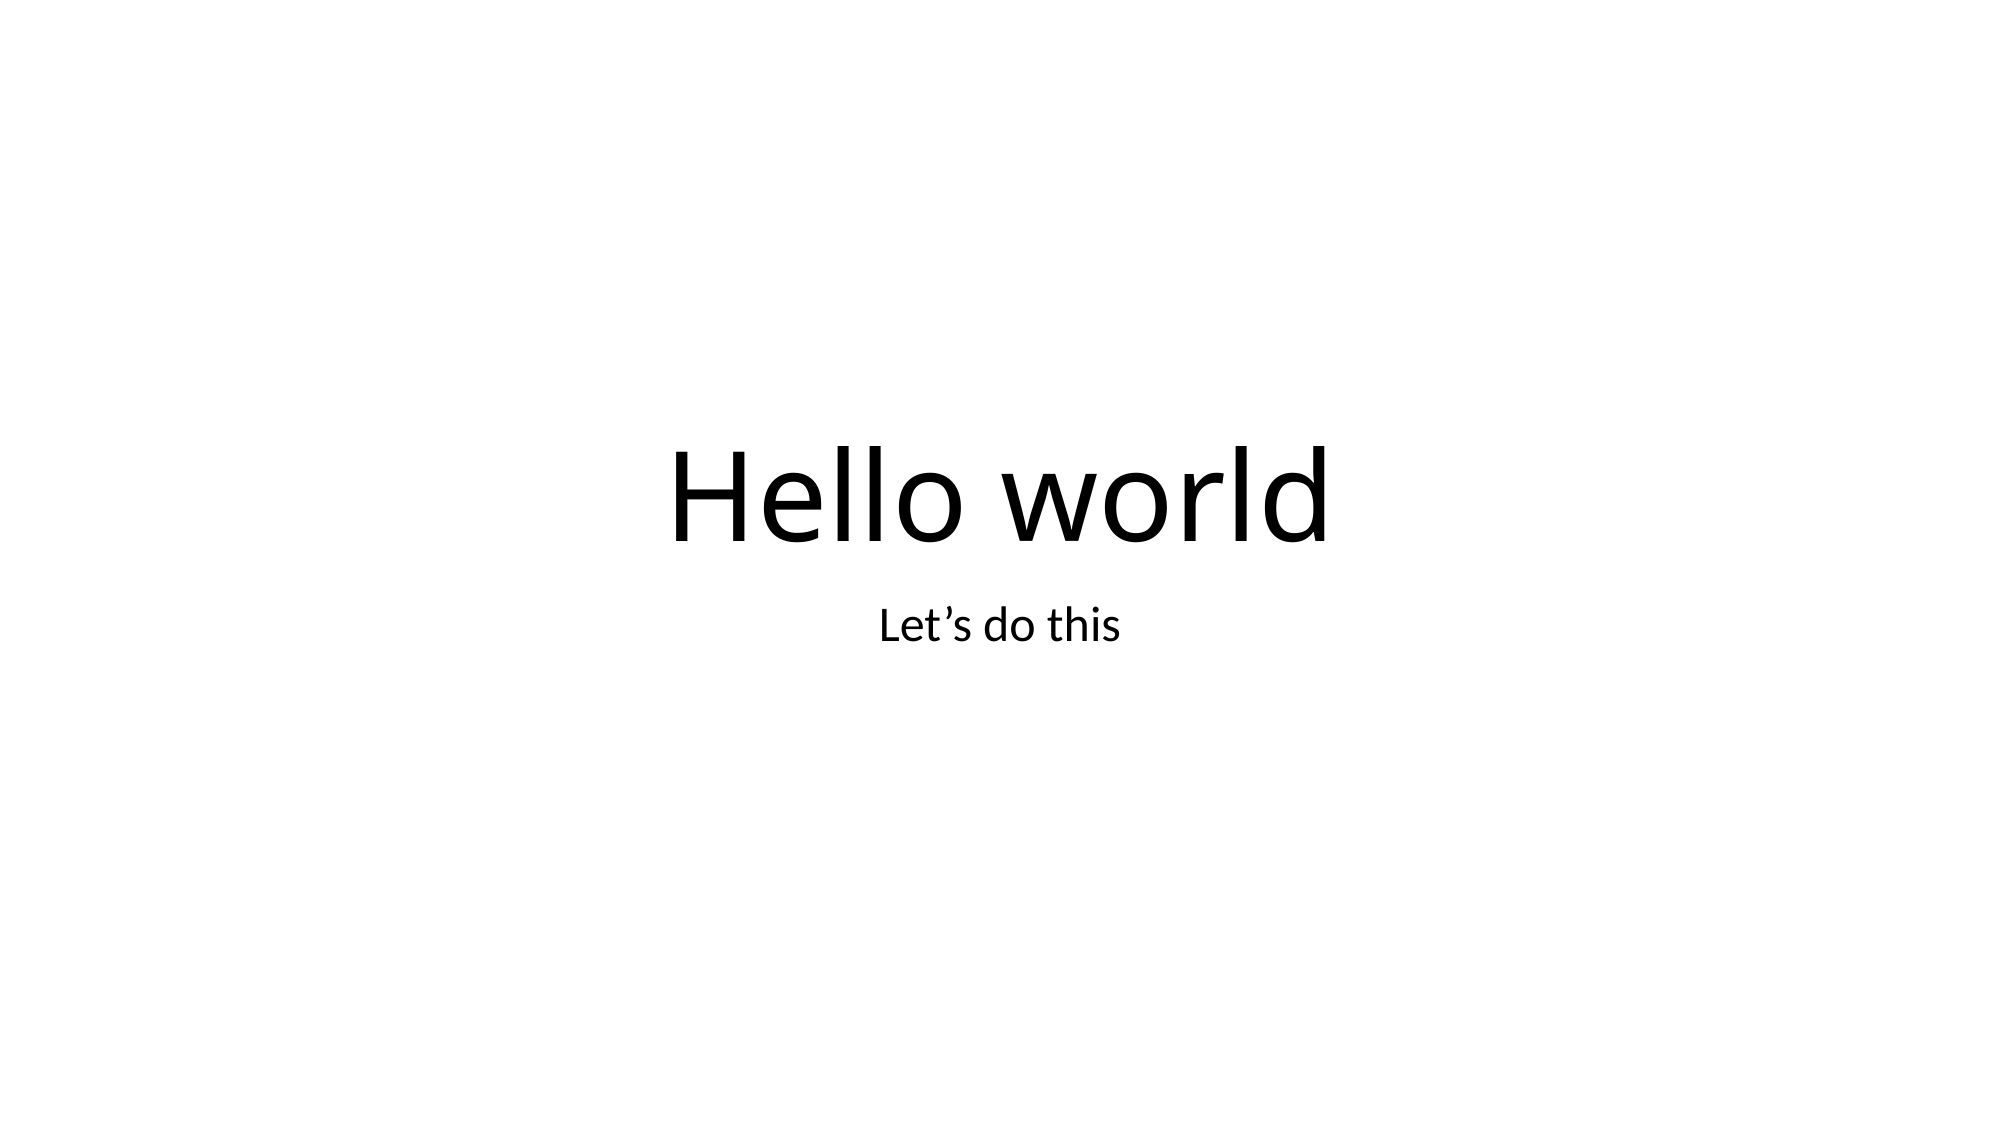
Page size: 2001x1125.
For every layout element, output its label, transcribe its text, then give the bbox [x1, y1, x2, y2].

title Hello world [249, 184, 1750, 576]
subtitle Let’s do this [249, 590, 1750, 863]
